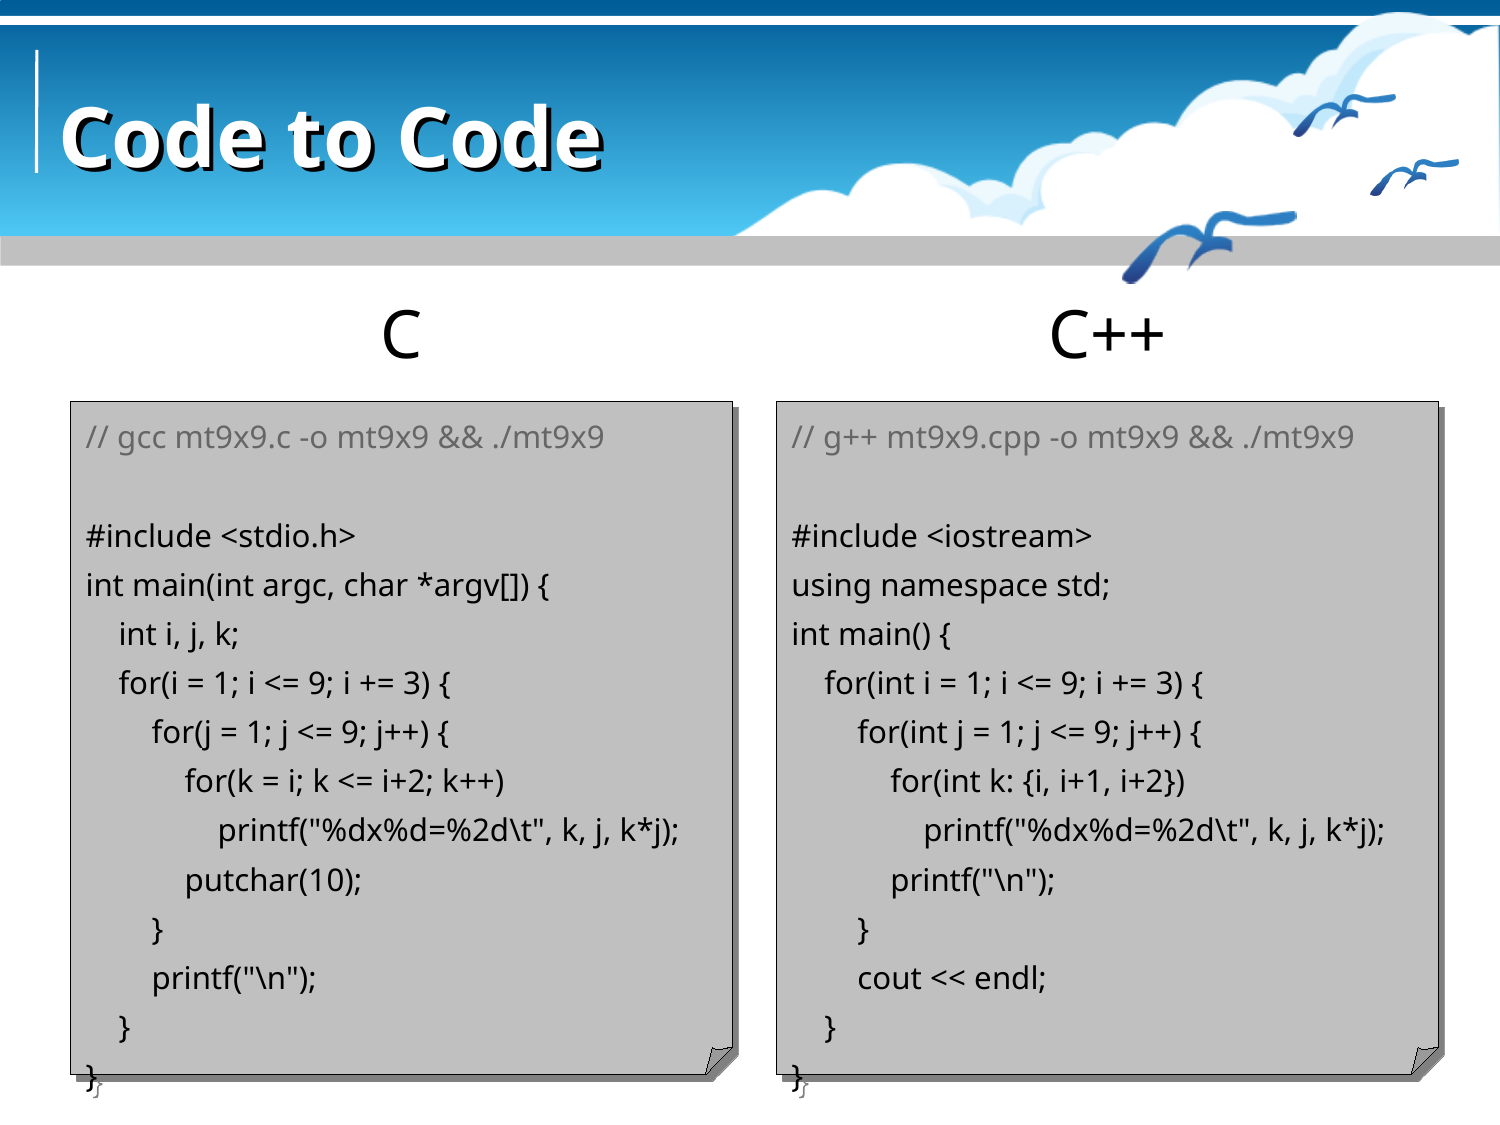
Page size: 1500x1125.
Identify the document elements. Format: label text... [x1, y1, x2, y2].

text_box // gcc mt9x9.c -o mt9x9 && ./mt9x9 #include <stdio.h> int main(int argc, char *argv[]) { int i, j, k; for(i = 1; i <= 9; i += 3) { for(j = 1; j <= 9; j++) { for(k = i; k <= i+2; k++) printf("%dx%d=%2d\t", k, j, k*j); putchar(10); } printf("\n"); } } [70, 401, 733, 1075]
picture [730, 12, 1500, 284]
text_box // g++ mt9x9.cpp -o mt9x9 && ./mt9x9 #include <iostream> using namespace std; int main() { for(int i = 1; i <= 9; i += 3) { for(int j = 1; j <= 9; j++) { for(int k: {i, i+1, i+2}) printf("%dx%d=%2d\t", k, j, k*j); printf("\n"); } cout << endl; } } [776, 401, 1439, 1075]
title Code to Code [59, 86, 1465, 186]
text_box C [366, 283, 638, 388]
text_box C++ [1033, 283, 1217, 388]
